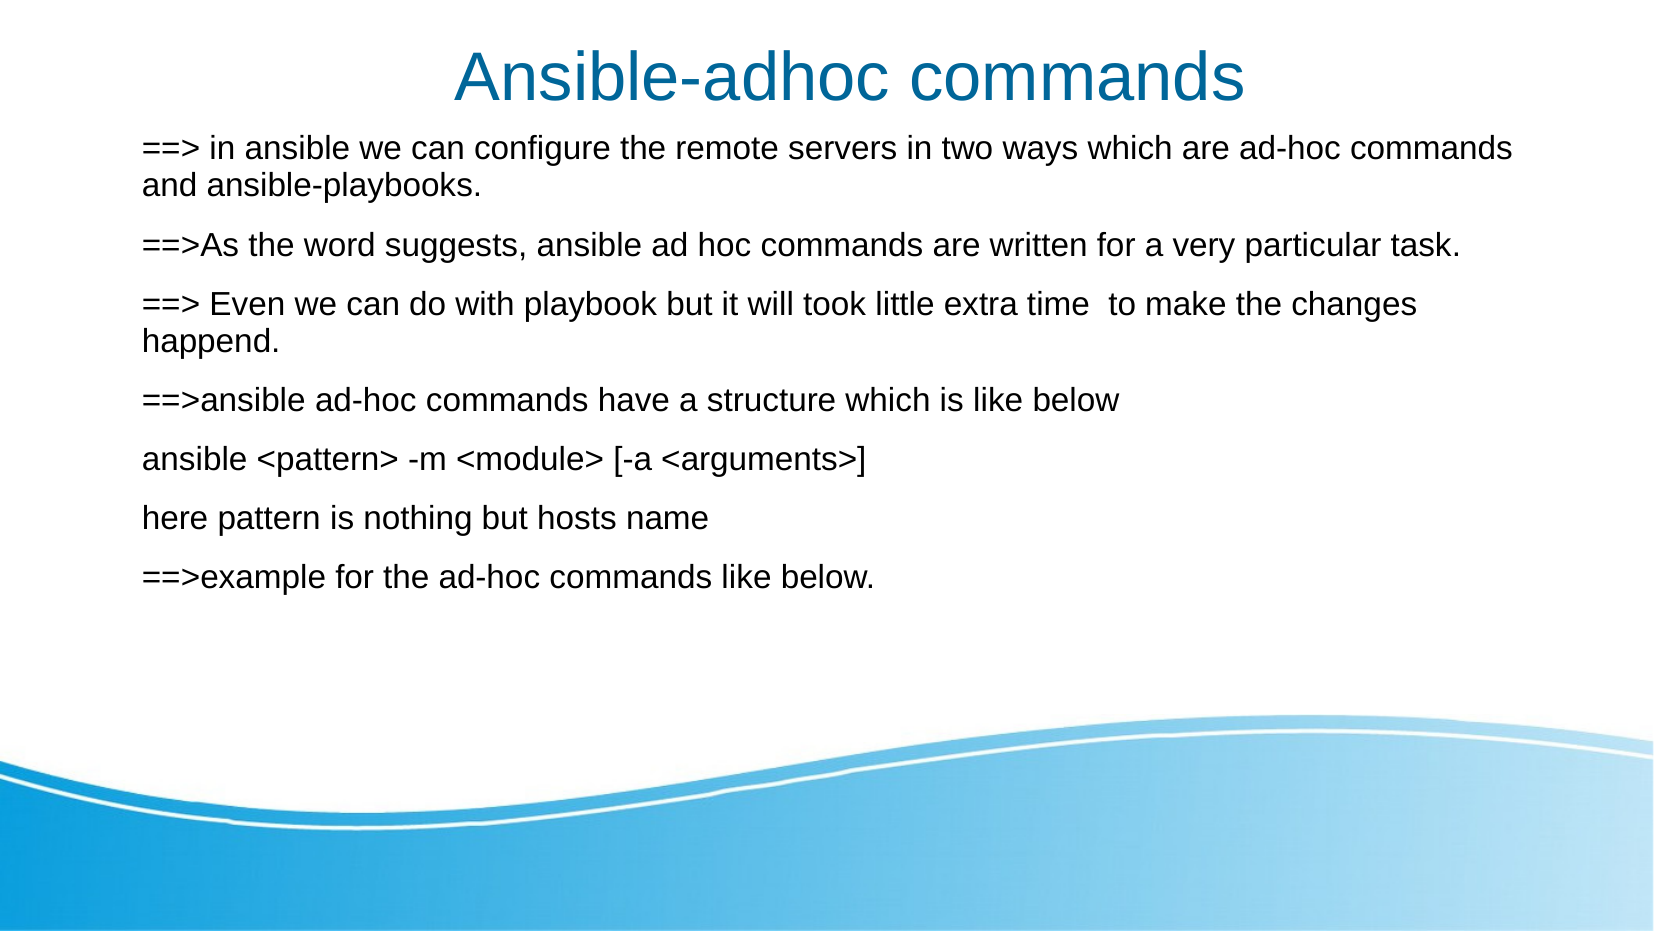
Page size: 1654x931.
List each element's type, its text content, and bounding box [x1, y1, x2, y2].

title Ansible-adhoc commands [106, 23, 1595, 130]
list ==> in ansible we can configure the remote servers in two ways which are ad-hoc commands and ansible-playbooks. ==>As the word suggests, ansible ad hoc commands are written for a very particular task. ==> Even we can do with playbook but it will took little extra time to make the changes happend. ==>ansible ad-hoc commands have a structure which is like below ansible <pattern> -m <module> [-a <arguments>] here pattern is nothing but hosts name ==>example for the ad-hoc commands like below. [70, 129, 1560, 650]
picture [0, 714, 1654, 931]
